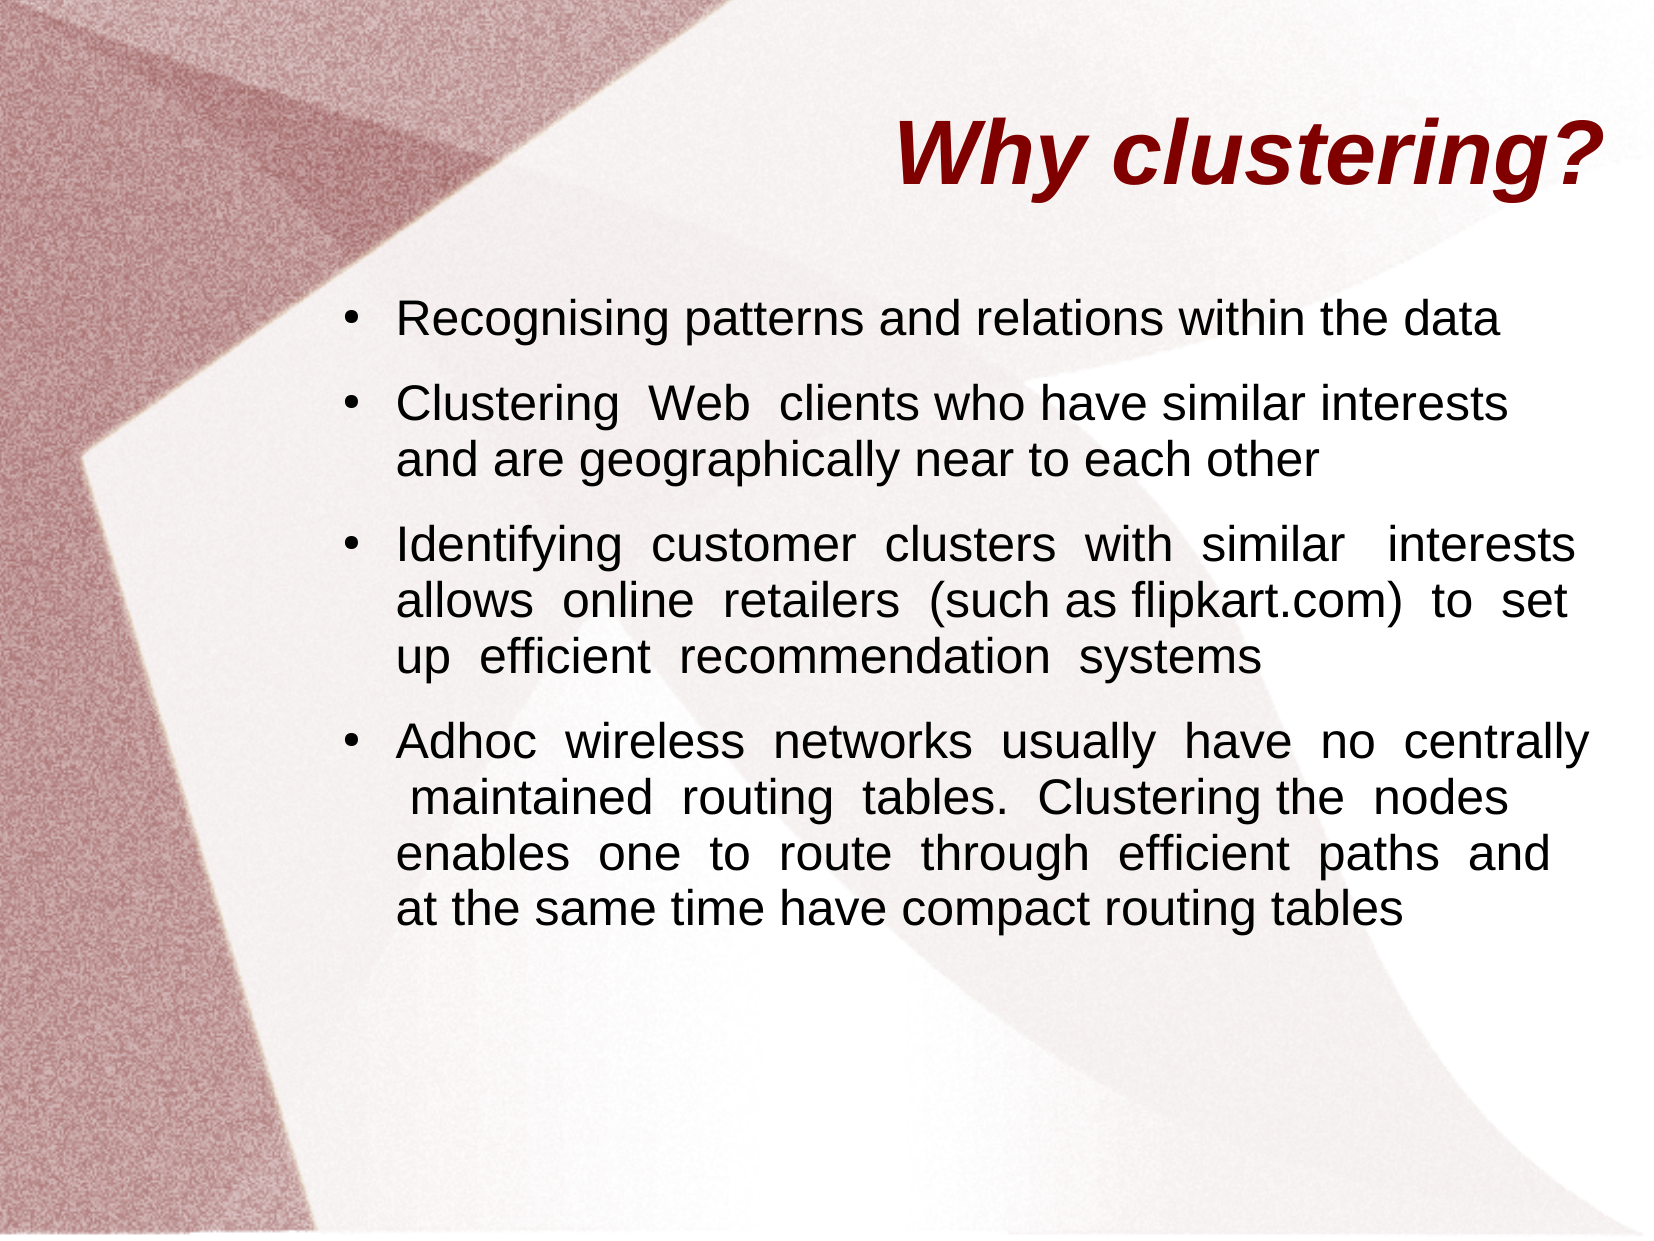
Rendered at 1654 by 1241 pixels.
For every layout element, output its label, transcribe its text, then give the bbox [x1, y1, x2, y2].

title Why clustering? [596, 49, 1607, 257]
list Recognising patterns and relations within the data Clustering Web clients who have similar interests and are geographically near to each other Identifying customer clusters with similar interests allows online retailers (such as flipkart.com) to set up efficient recommendation systems Ad­hoc wireless networks usually have no centrally maintained routing tables. Clustering the nodes enables one to route through efficient paths and at the same time have compact routing tables [324, 290, 1601, 1010]
picture [0, 0, 1654, 1241]
